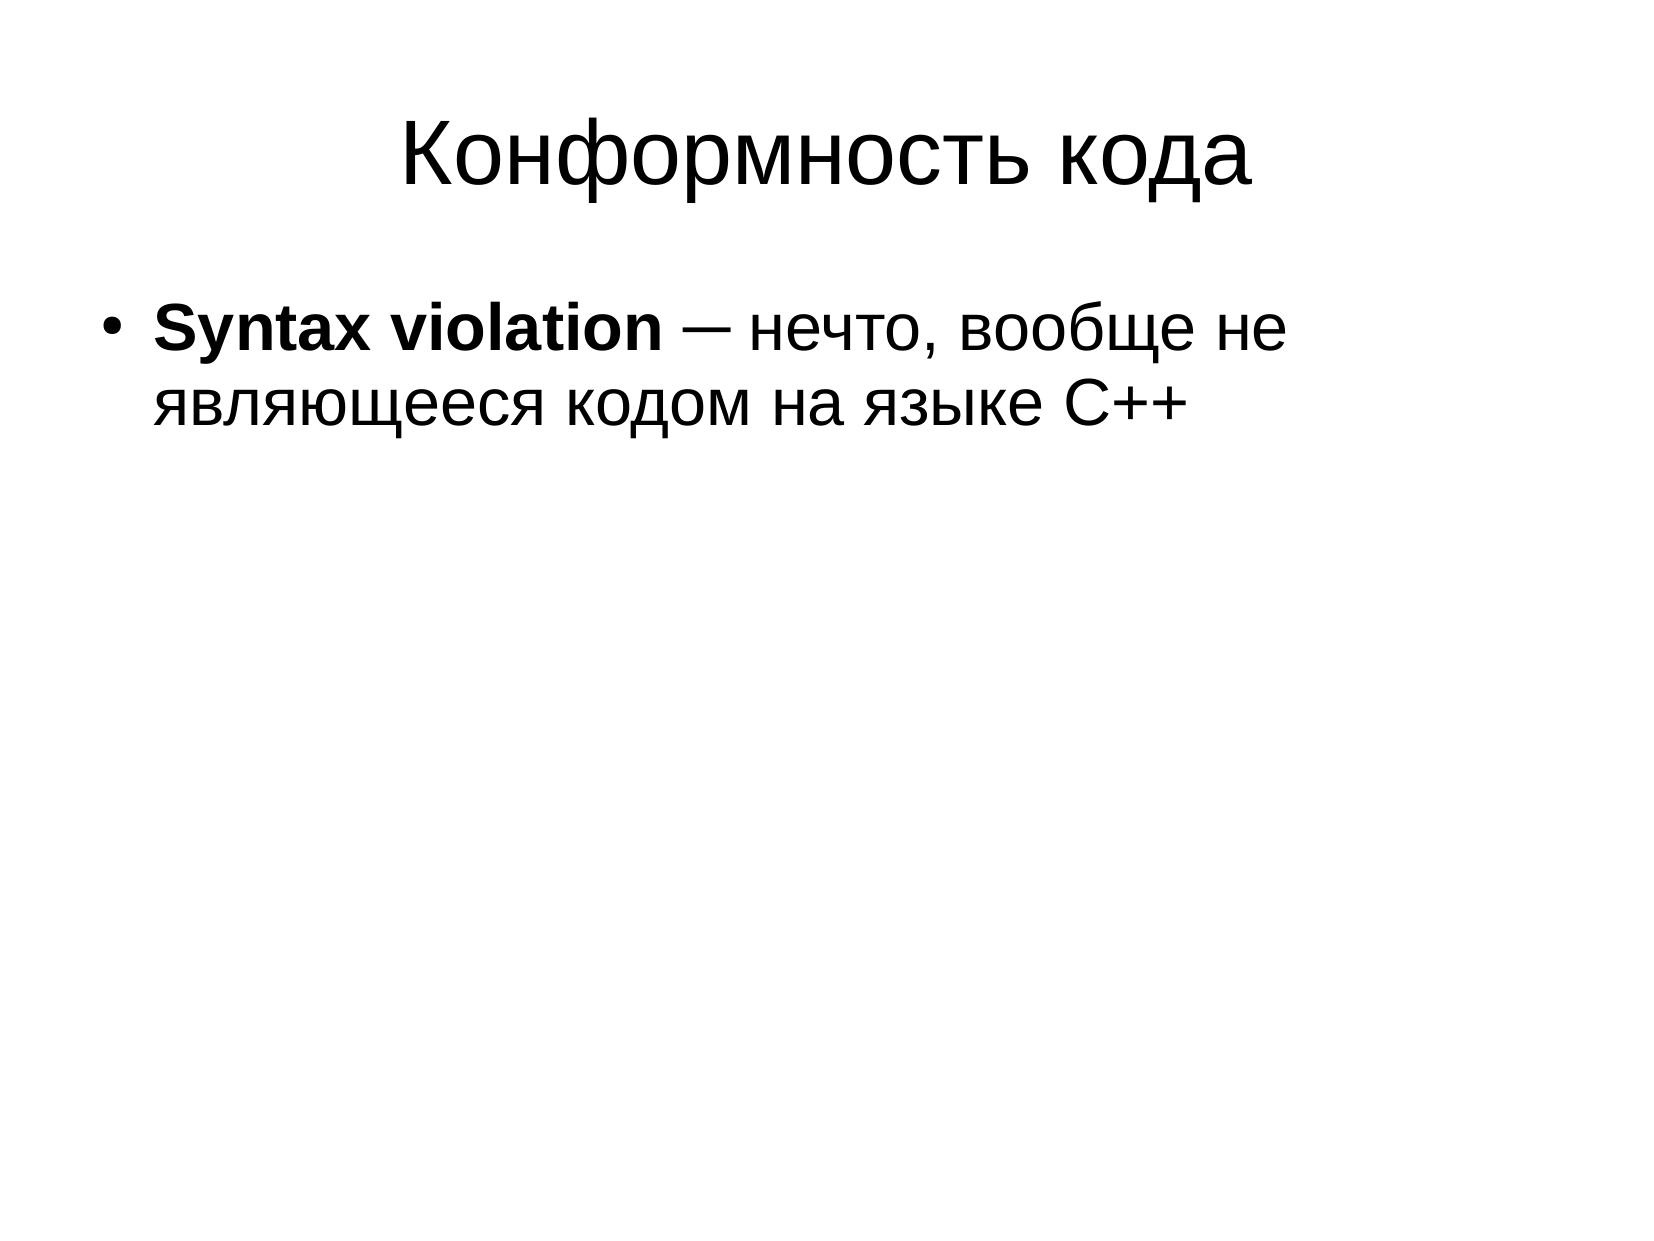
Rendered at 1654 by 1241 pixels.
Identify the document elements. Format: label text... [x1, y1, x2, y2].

list Syntax violation ─ нечто, вообще не являющееся кодом на языке C++ [82, 290, 1571, 1171]
title Конформность кода [82, 49, 1571, 257]
